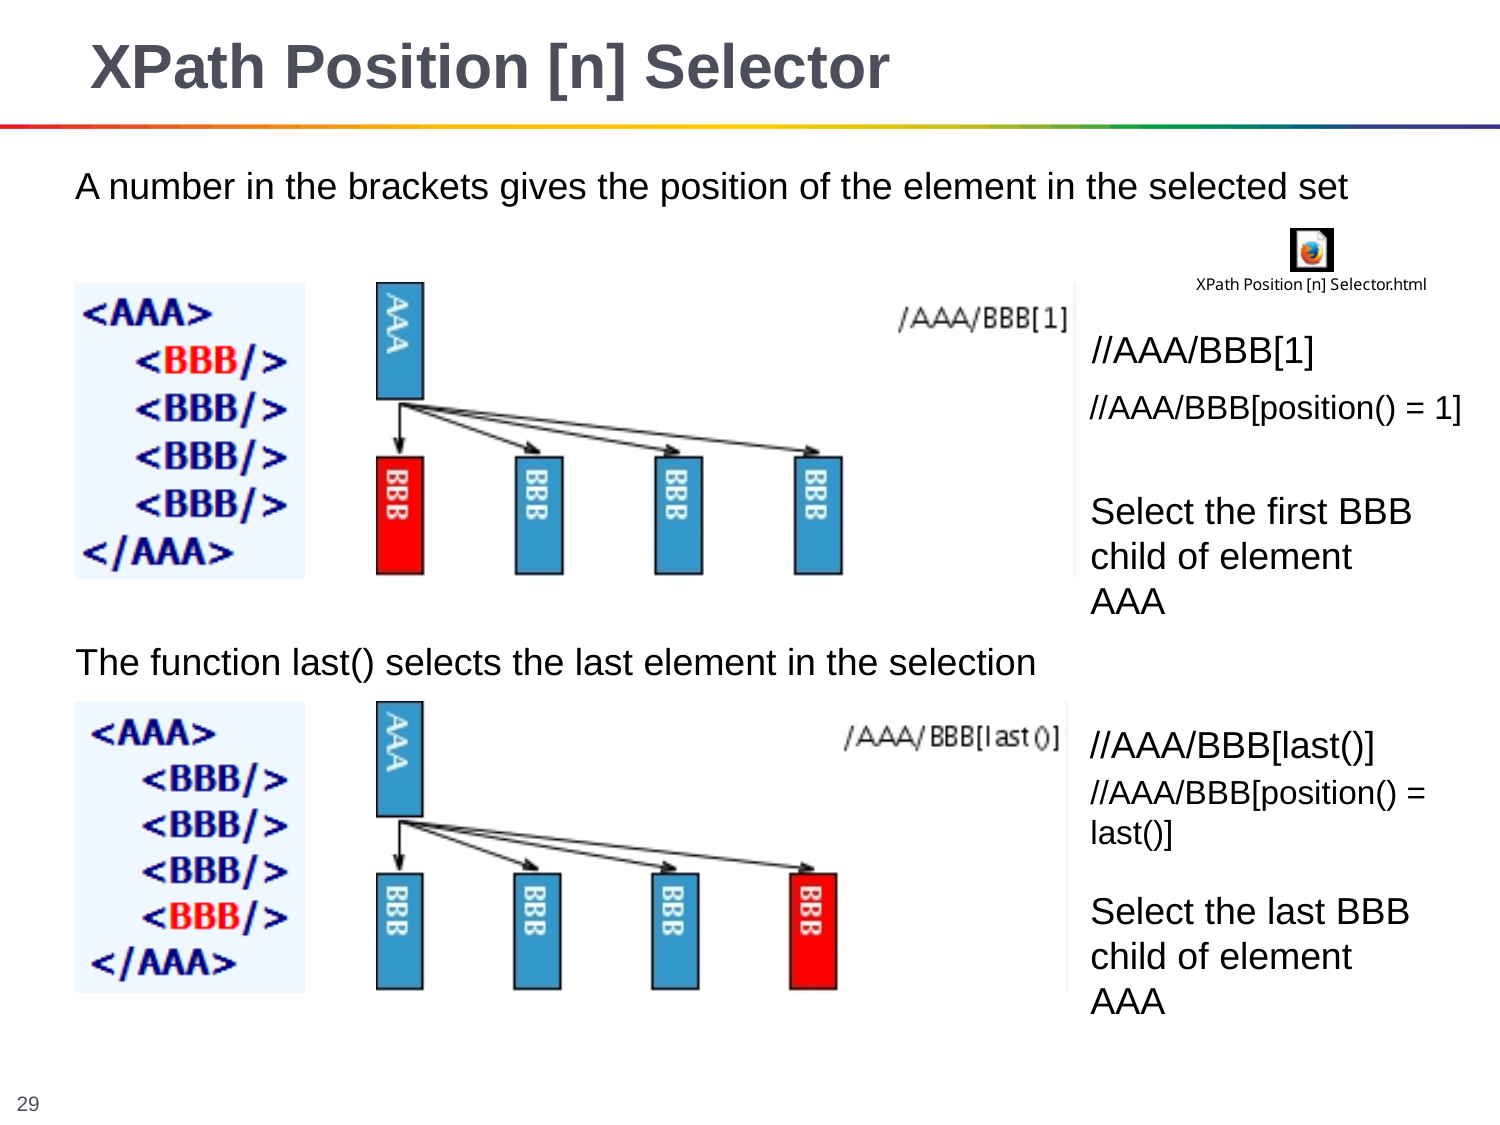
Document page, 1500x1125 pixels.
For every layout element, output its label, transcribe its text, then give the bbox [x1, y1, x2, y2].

text_box Select the last BBB child of element AAA [1075, 879, 1438, 1030]
text_box //AAA/BBB[position() = last()] [1075, 764, 1453, 859]
picture [376, 701, 1068, 993]
chart [1170, 228, 1453, 301]
title XPath Position [n] Selector [75, 17, 1425, 109]
picture [75, 283, 305, 579]
text_box Select the first BBB child of element AAA [1075, 479, 1438, 630]
text_box //AAA/BBB[last()] [1075, 713, 1391, 764]
picture [75, 702, 305, 993]
text_box The function last() selects the last element in the selection [60, 630, 1229, 691]
text_box A number in the brackets gives the position of the element in the selected set [60, 154, 1425, 215]
text_box //AAA/BBB[1] [1077, 318, 1330, 378]
picture [376, 282, 1076, 578]
text_box //AAA/BBB[position() = 1] [1074, 378, 1478, 434]
